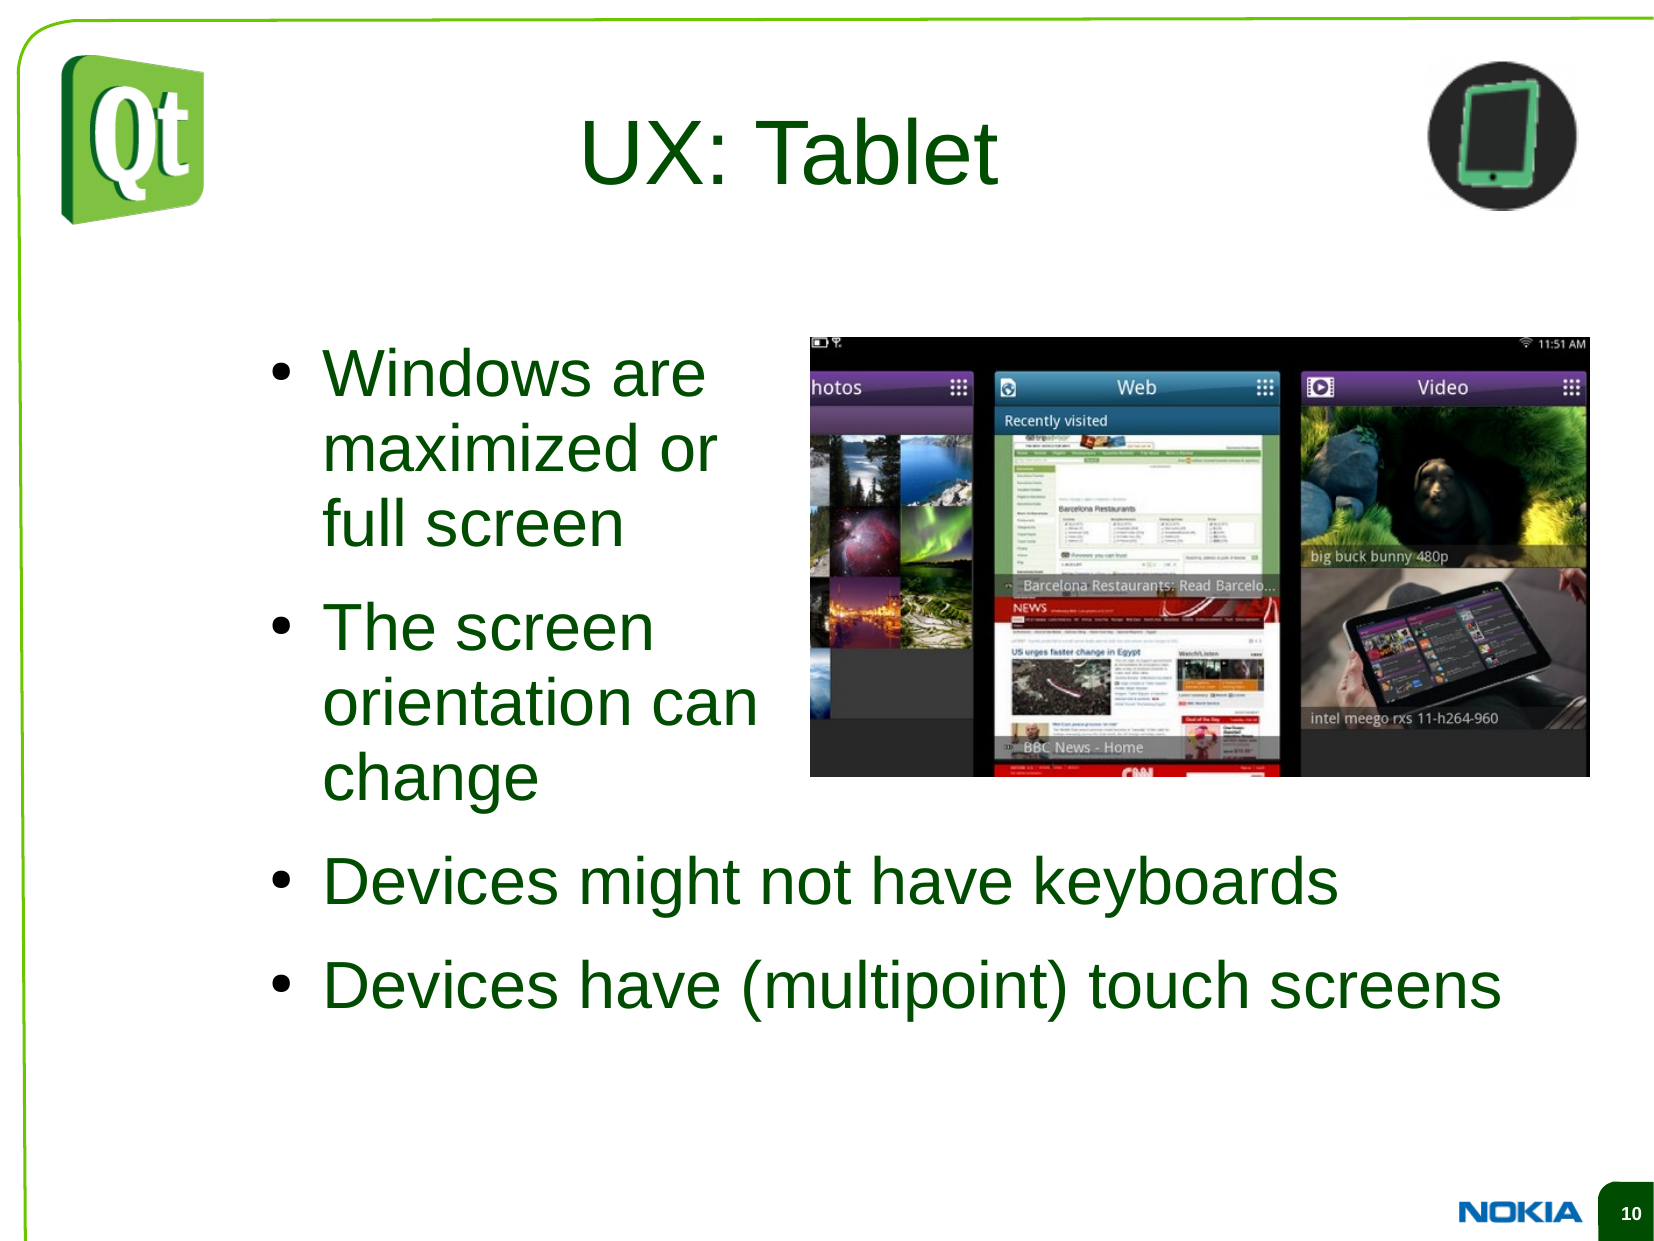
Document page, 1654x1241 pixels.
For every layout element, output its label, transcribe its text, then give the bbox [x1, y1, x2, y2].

picture [1426, 58, 1579, 211]
picture [810, 337, 1590, 777]
title UX: Tablet [251, 49, 1327, 257]
picture [61, 55, 204, 225]
list Windows are maximized or full screen The screen orientation can change Devices might not have keyboards Devices have (multipoint) touch screens [251, 336, 1571, 1155]
picture [1459, 1201, 1583, 1223]
